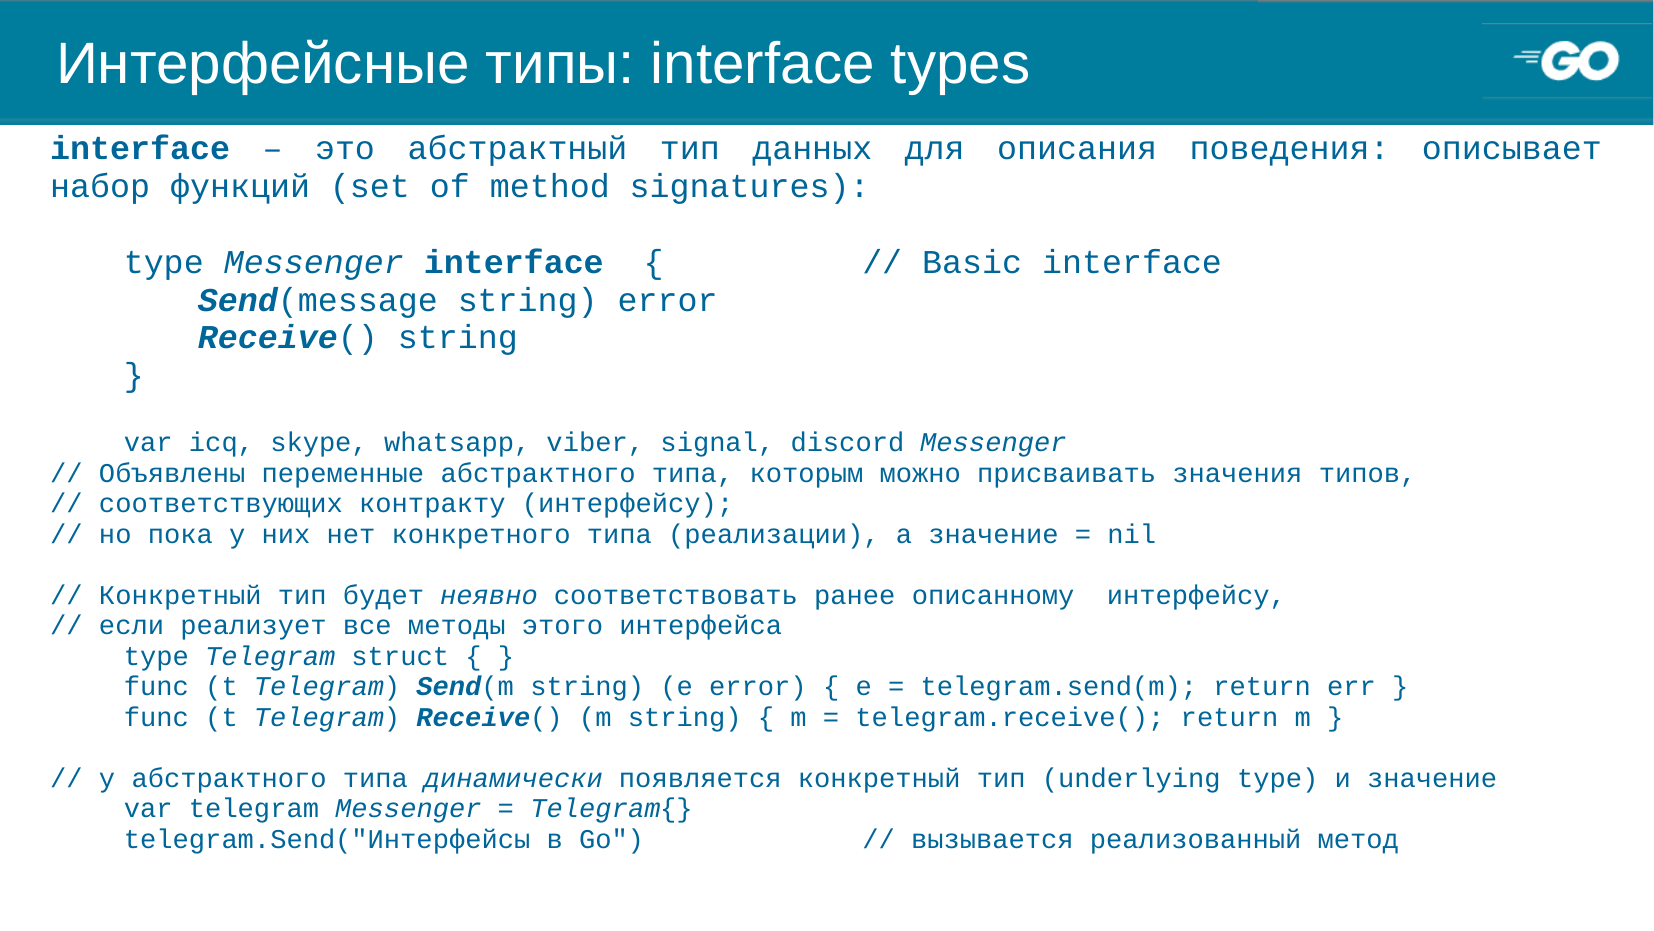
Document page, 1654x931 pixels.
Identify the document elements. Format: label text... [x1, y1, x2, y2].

picture [1542, 41, 1619, 81]
text_box Интерфейсные типы: interface types [41, 23, 1495, 104]
text_box interface – это абстрактный тип данных для описания поведения: описывает набор функций (set of method signatures): type Messenger interface { // Basic interface Send(message string) error Receive() string } var icq, skype, whatsapp, viber, signal, discord Messenger // Объявлены переменные абстрактного типа, которым можно присваивать значения типов, // соответствующих контракту (интерфейсу); // но пока у них нет конкретного типа (реализации), а значение = nil // Конкретный тип будет неявно соответствовать ранее описанному интерфейсу, // если реализует все методы этого интерфейса type Telegram struct { } func (t Telegram) Send(m string) (e error) { e = telegram.send(m); return err } func (t Telegram) Receive() (m string) { m = telegram.receive(); return m } // у абстрактного типа динамически появляется конкретный тип (underlying type) и значение var telegram Messenger = Telegram{} telegram.Send("Интерфейсы в Go") // вызывается реализованный метод [35, 124, 1619, 899]
